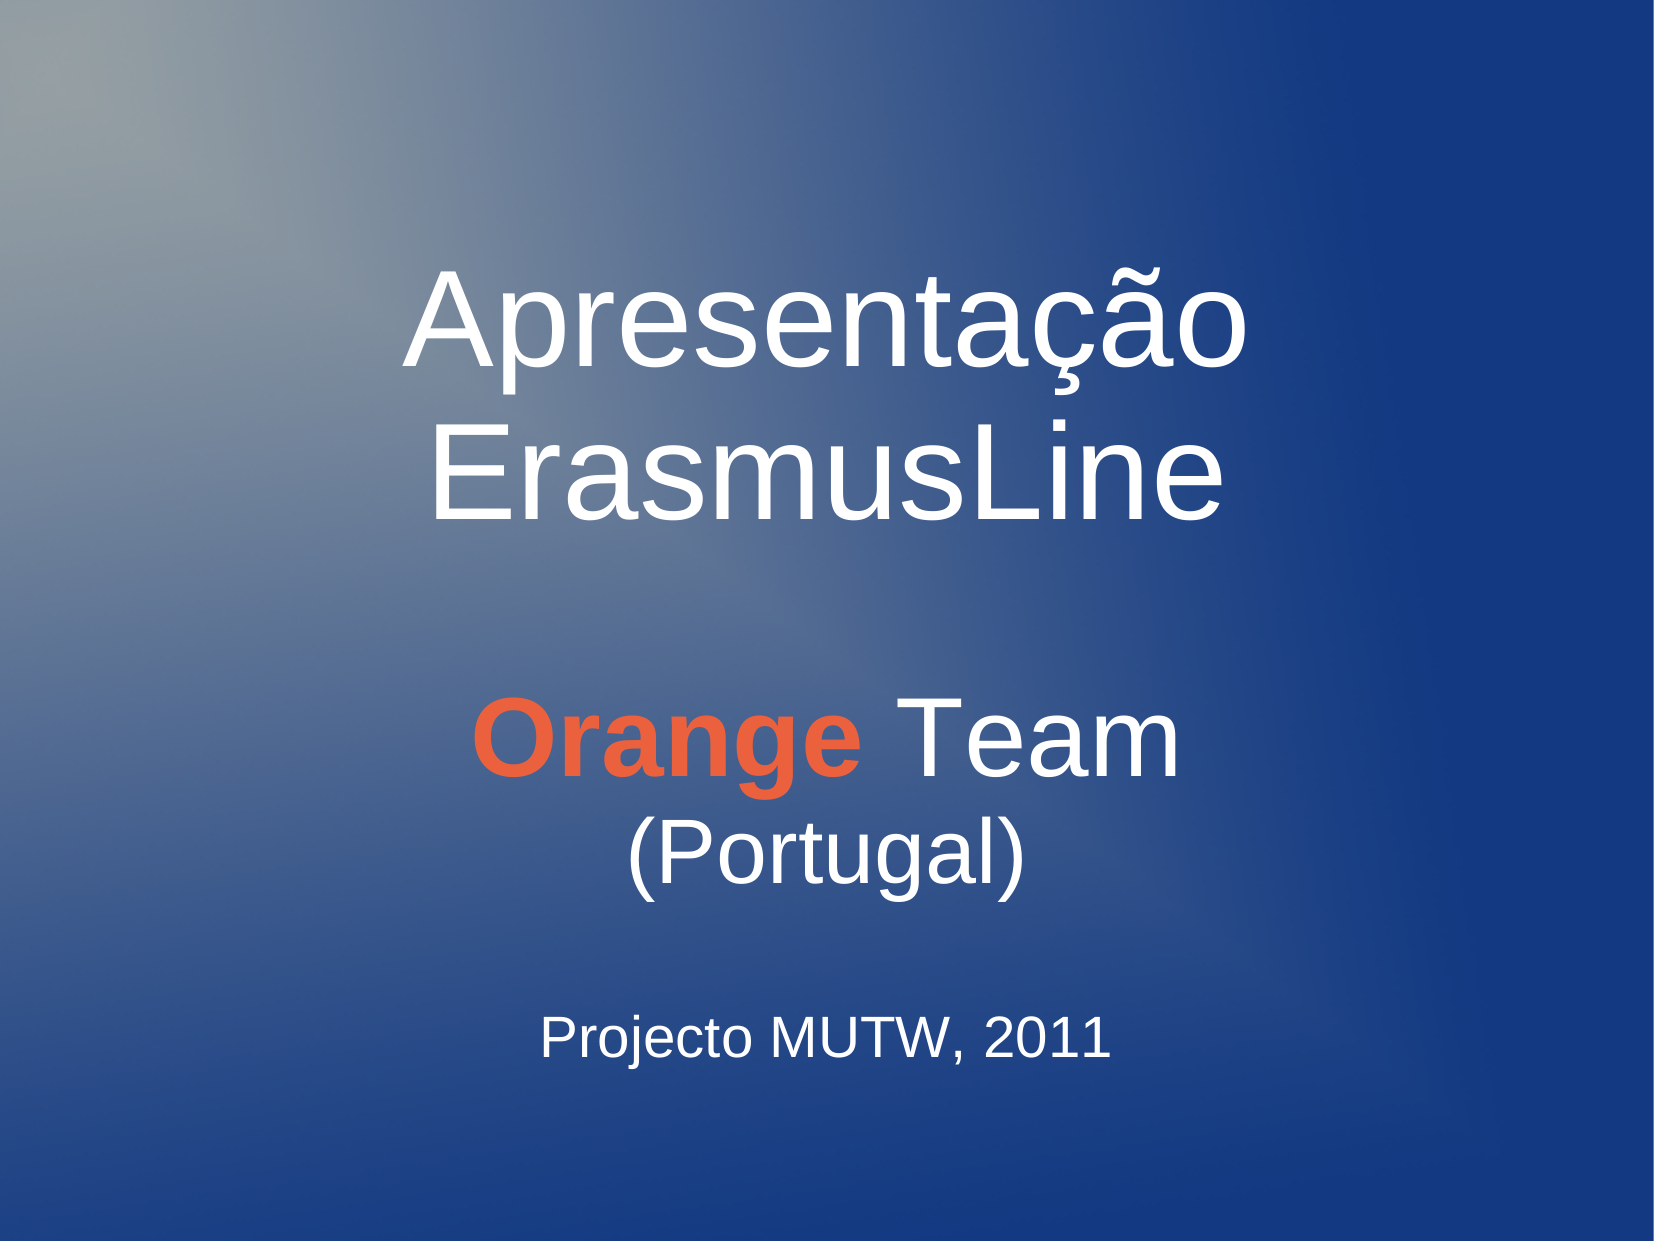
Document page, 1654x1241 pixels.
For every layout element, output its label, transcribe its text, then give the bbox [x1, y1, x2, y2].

picture [0, 0, 1654, 1241]
subtitle Apresentação ErasmusLine Orange Team (Portugal) Projecto MUTW, 2011 [82, 49, 1571, 1109]
